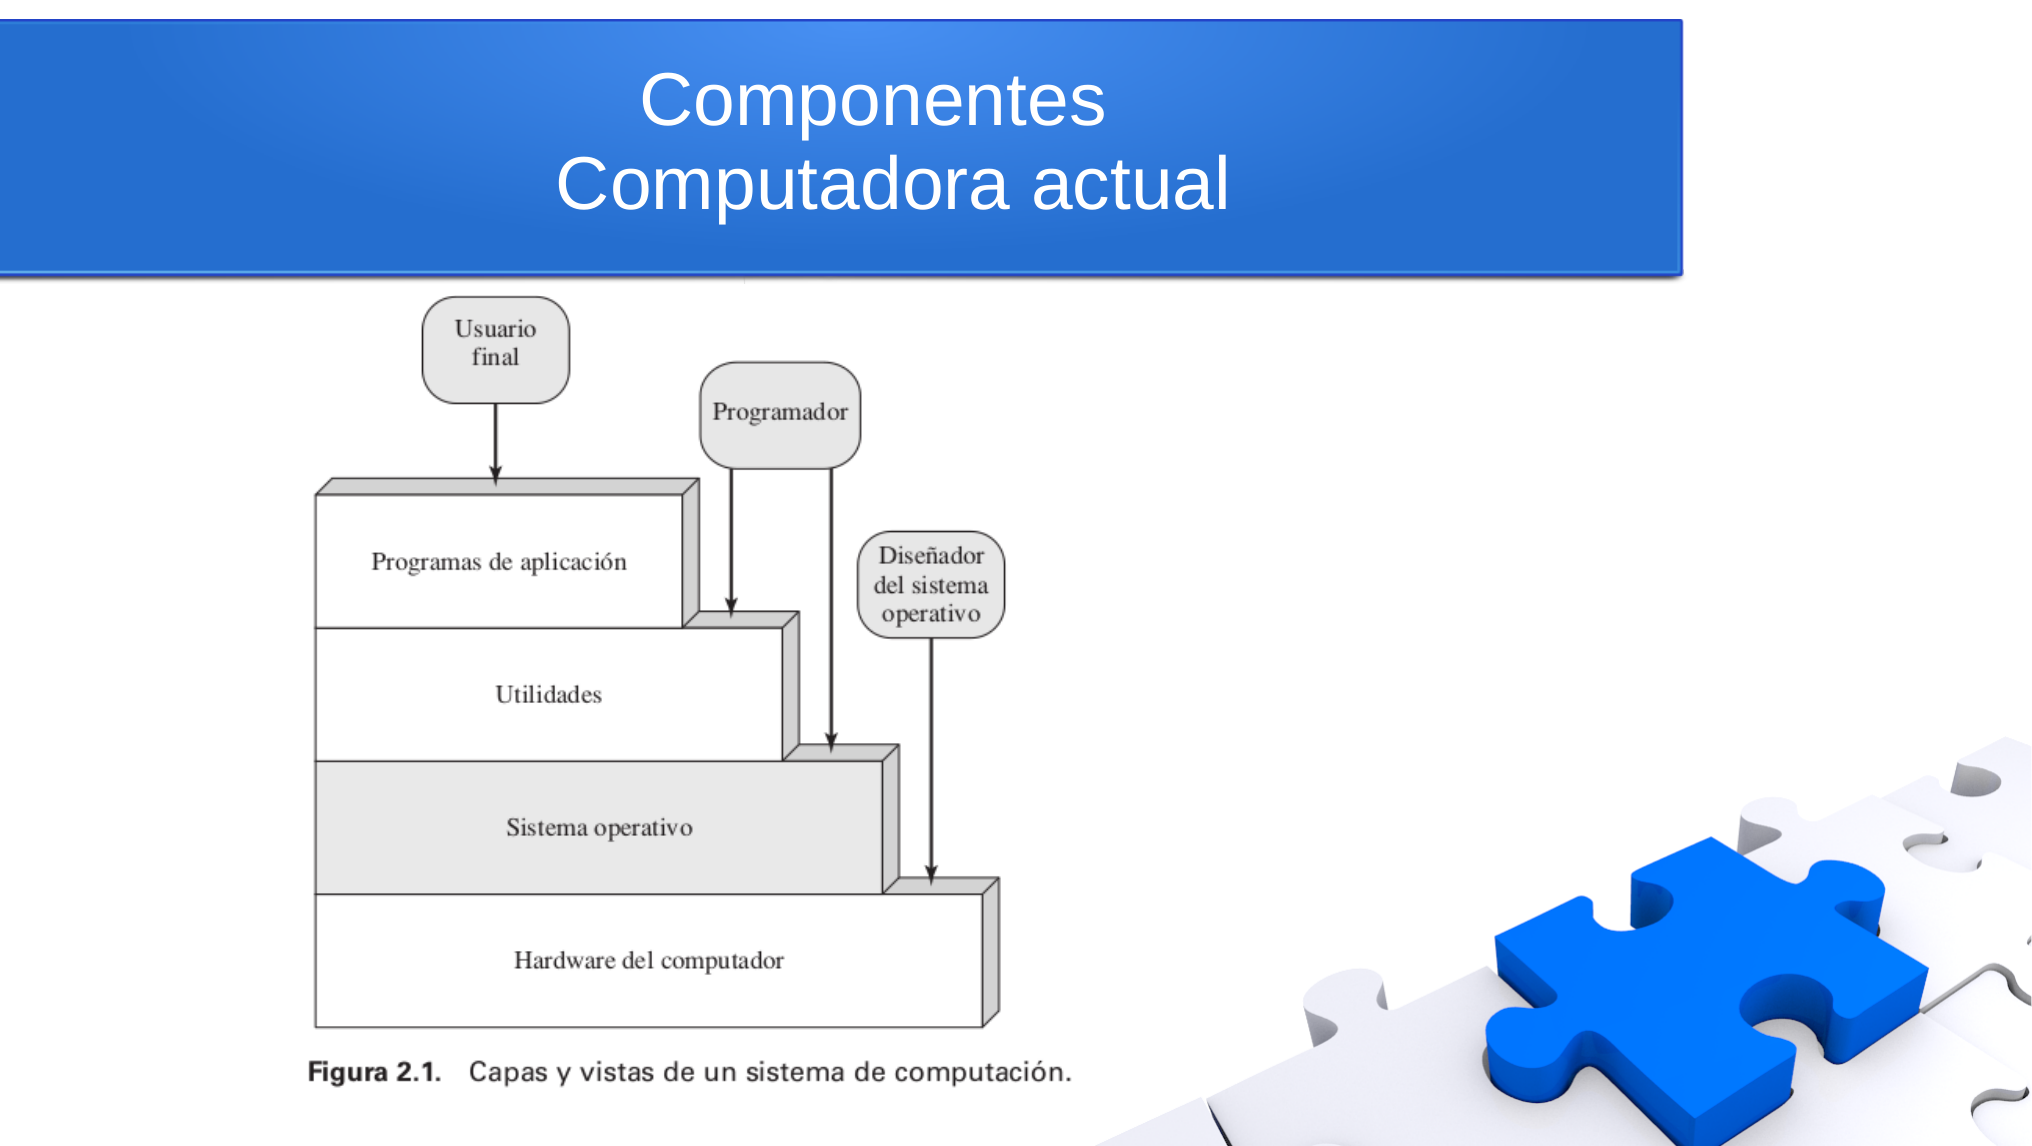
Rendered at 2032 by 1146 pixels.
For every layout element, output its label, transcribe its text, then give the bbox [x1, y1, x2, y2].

title Componentes Computadora actual [101, 45, 1666, 237]
picture [0, 19, 1689, 284]
picture [289, 295, 2032, 1146]
